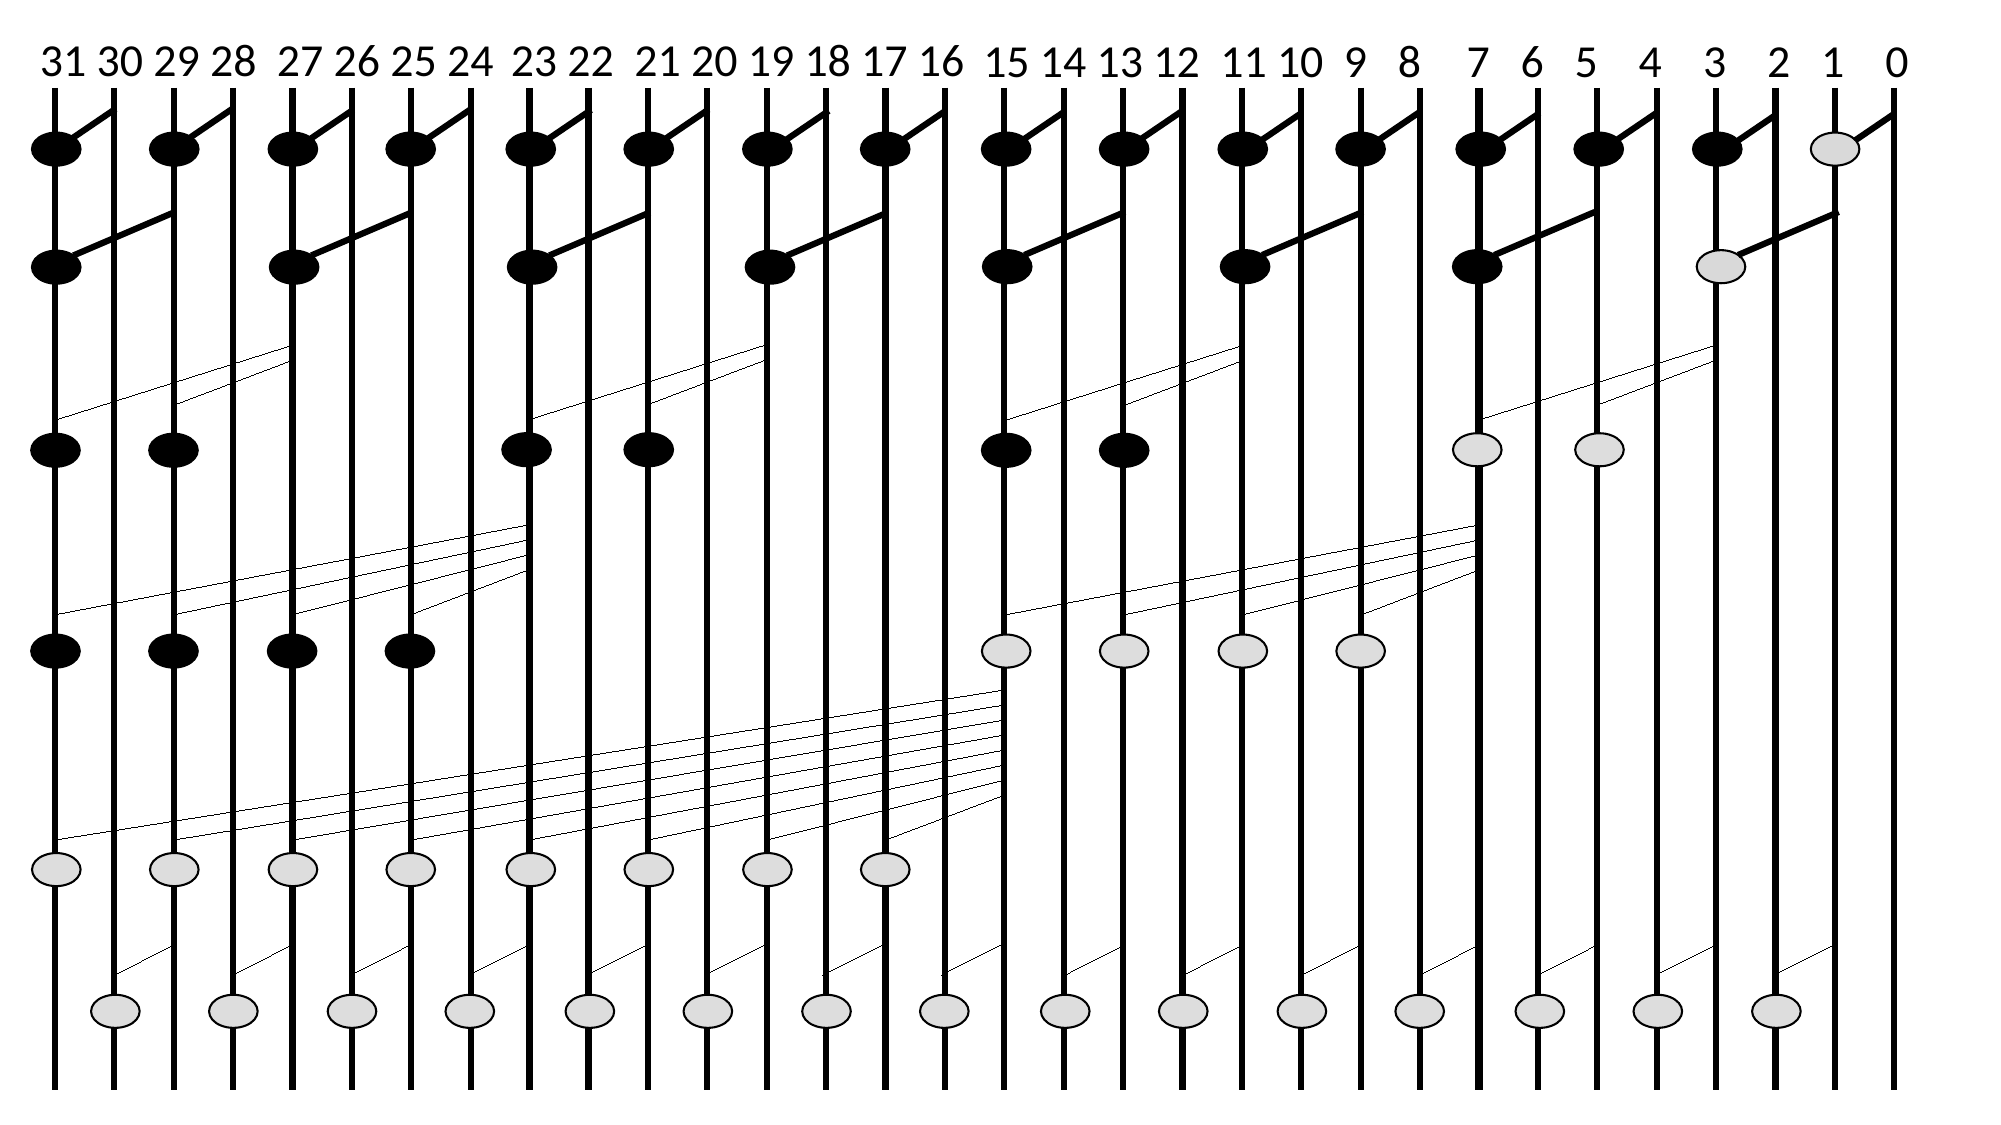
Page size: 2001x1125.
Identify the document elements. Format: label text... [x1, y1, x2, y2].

text_box [1692, 132, 1742, 166]
text_box [982, 250, 1032, 284]
text_box [506, 132, 556, 166]
text_box [385, 634, 435, 668]
text_box [31, 433, 80, 467]
text_box [860, 132, 910, 166]
text_box [1452, 250, 1502, 284]
text_box [1277, 994, 1327, 1028]
text_box [802, 994, 851, 1028]
text_box [1220, 250, 1270, 284]
text_box [981, 433, 1031, 467]
text_box [1515, 994, 1565, 1028]
text_box [683, 994, 733, 1028]
text_box 23 22 21 20 19 18 17 16 [485, 23, 980, 93]
text_box [1810, 132, 1860, 166]
text_box [1158, 994, 1208, 1028]
text_box [149, 634, 198, 668]
text_box [1633, 994, 1683, 1028]
text_box [981, 132, 1031, 166]
text_box [1696, 250, 1746, 284]
text_box [1218, 634, 1268, 668]
text_box [624, 853, 674, 887]
text_box [624, 433, 674, 467]
text_box [1456, 132, 1506, 166]
text_box [1040, 994, 1090, 1028]
text_box [327, 994, 377, 1028]
text_box [1099, 132, 1149, 166]
text_box [445, 994, 495, 1028]
text_box [32, 853, 81, 887]
text_box 7 6 5 4 3 2 1 0 [1451, 24, 1924, 95]
text_box [1575, 433, 1624, 467]
text_box [1574, 132, 1624, 166]
text_box [150, 853, 199, 887]
text_box [1336, 634, 1385, 668]
text_box [1452, 433, 1502, 467]
text_box [209, 994, 258, 1028]
text_box [91, 994, 140, 1028]
text_box [860, 853, 910, 887]
text_box [386, 132, 436, 166]
text_box [506, 853, 556, 887]
text_box [269, 250, 319, 284]
text_box [31, 250, 81, 284]
text_box [624, 132, 674, 166]
text_box 31 30 29 28 27 26 25 24 [0, 23, 485, 93]
text_box [267, 634, 317, 668]
text_box [149, 132, 199, 166]
text_box [1218, 132, 1268, 166]
text_box [981, 634, 1031, 668]
text_box [1099, 433, 1149, 467]
text_box [31, 634, 80, 668]
text_box [31, 132, 81, 166]
text_box [507, 250, 557, 284]
text_box [920, 994, 969, 1028]
text_box [149, 433, 198, 467]
text_box [745, 250, 795, 284]
text_box [1395, 994, 1445, 1028]
text_box [386, 853, 436, 887]
text_box [1336, 132, 1385, 166]
text_box [1099, 634, 1149, 668]
text_box [268, 853, 318, 887]
text_box [502, 433, 551, 467]
text_box [1752, 994, 1801, 1028]
text_box [743, 853, 792, 887]
text_box [743, 132, 792, 166]
text_box [565, 994, 615, 1028]
text_box 15 14 13 12 11 10 9 8 [958, 24, 1437, 95]
text_box [268, 132, 318, 166]
